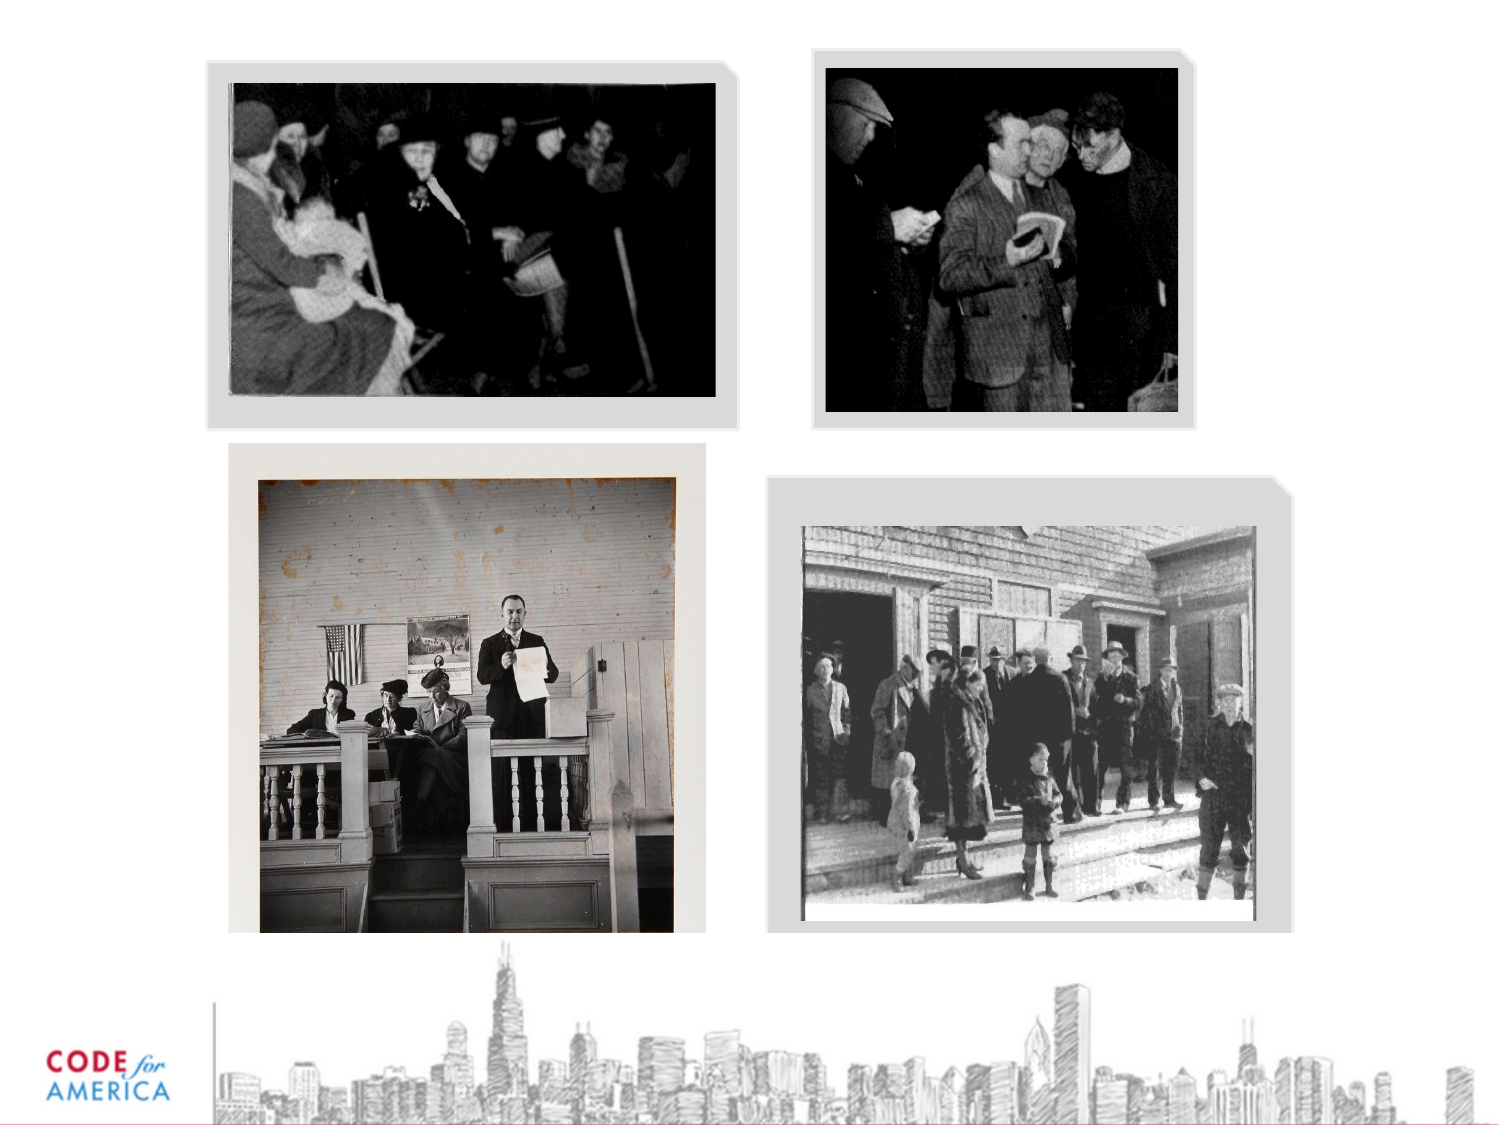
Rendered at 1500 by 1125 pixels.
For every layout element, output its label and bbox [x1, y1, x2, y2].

text_box [0, 443, 1500, 1125]
text_box [206, 61, 739, 430]
text_box [812, 49, 1196, 430]
